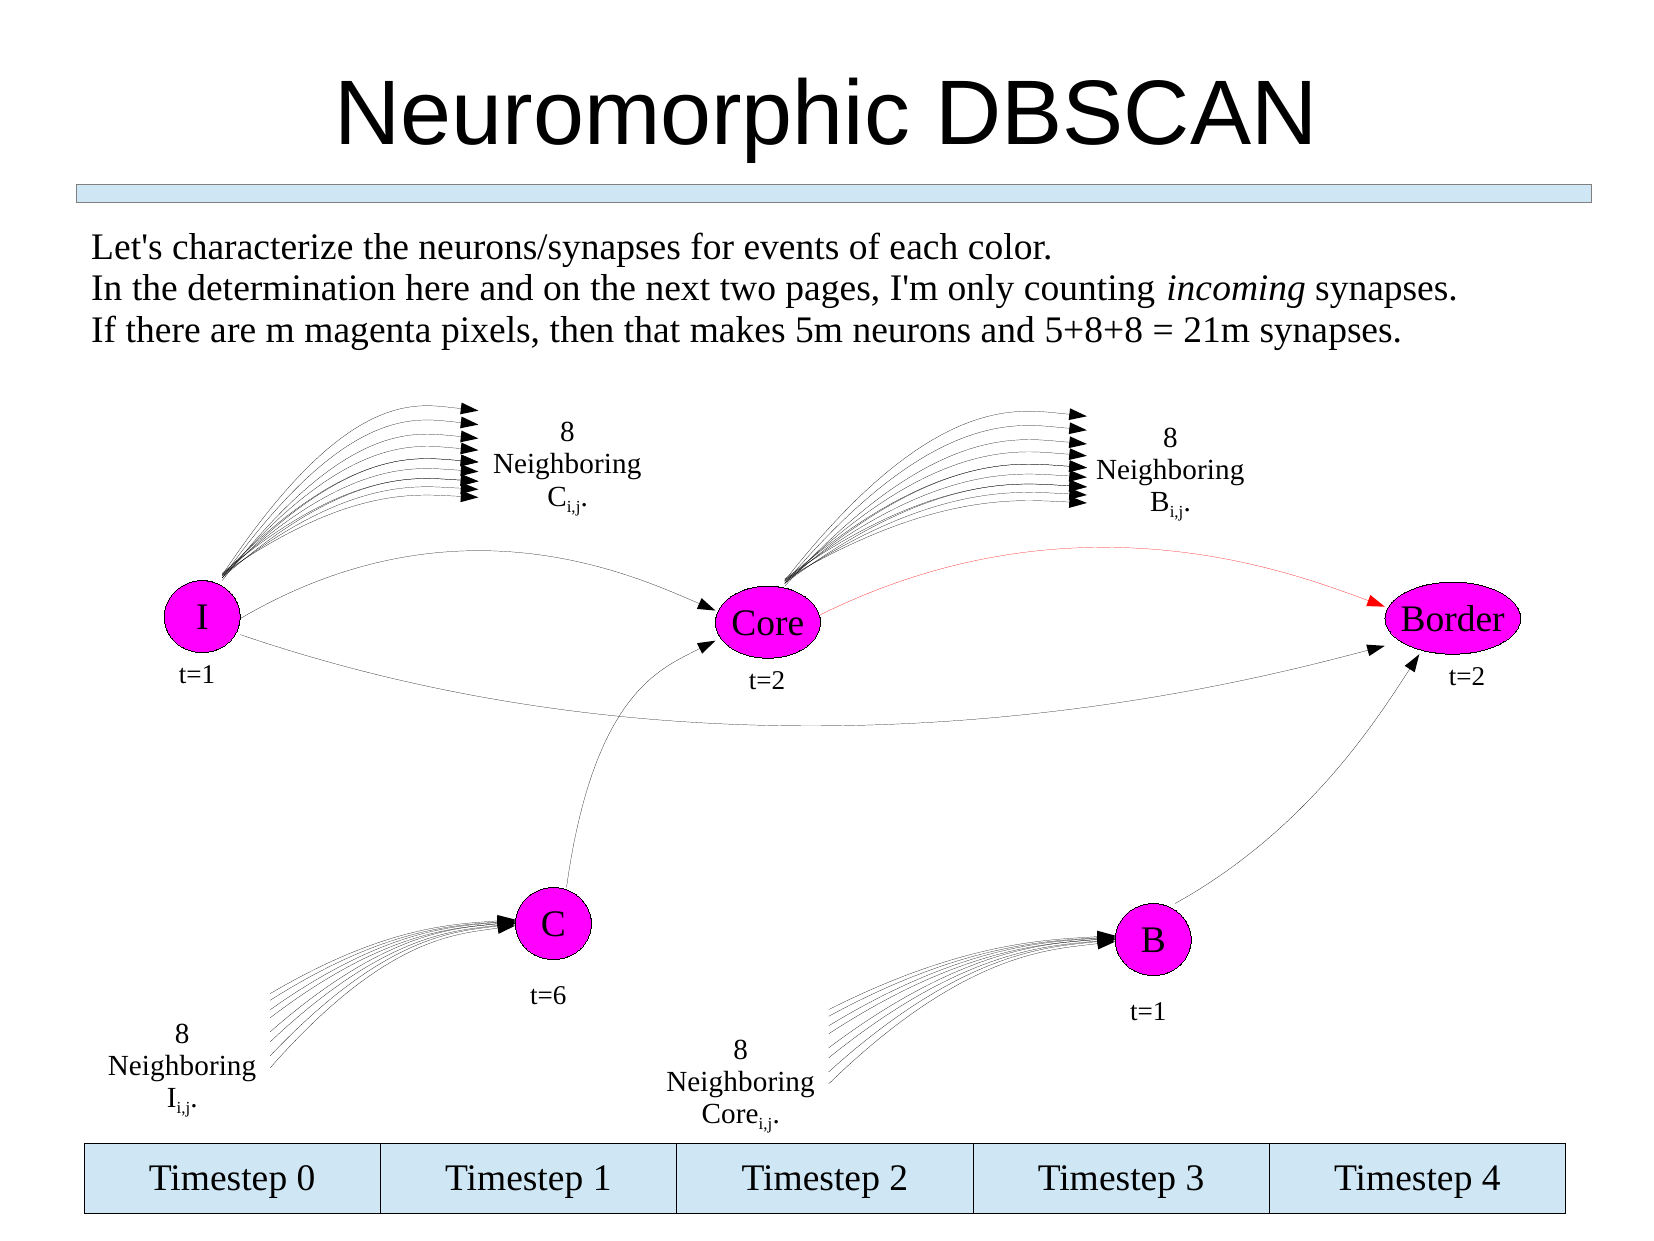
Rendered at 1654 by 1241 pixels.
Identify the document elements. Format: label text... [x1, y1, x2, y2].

text_box t=6 [515, 972, 602, 1018]
text_box Timestep 4 [1269, 1143, 1566, 1214]
text_box Core [715, 586, 821, 658]
text_box Let's characterize the neurons/synapses for events of each color. In the determination here and on the next two pages, I'm only counting incoming synapses. If there are m magenta pixels, then that makes 5m neurons and 5+8+8 = 21m synapses. [76, 218, 1469, 358]
text_box t=1 [164, 652, 251, 698]
text_box I [164, 580, 241, 652]
text_box Timestep 2 [676, 1143, 973, 1214]
text_box t=2 [733, 658, 821, 704]
text_box C [515, 887, 592, 960]
text_box t=2 [1434, 654, 1521, 700]
text_box t=1 [1115, 988, 1202, 1034]
text_box Timestep 1 [380, 1143, 676, 1214]
text_box 8 Neighboring Corei,j. [651, 1025, 829, 1141]
text_box Timestep 0 [84, 1143, 380, 1214]
text_box [76, 184, 1592, 203]
text_box 8 Neighboring Ci,j. [478, 408, 656, 524]
text_box 8 Neighboring Bi,j. [1081, 413, 1259, 529]
text_box Timestep 3 [973, 1143, 1269, 1214]
title Neuromorphic DBSCAN [82, 61, 1571, 164]
text_box 8 Neighboring Ii,j. [93, 1009, 271, 1125]
text_box B [1115, 903, 1192, 976]
text_box Border [1384, 582, 1521, 654]
